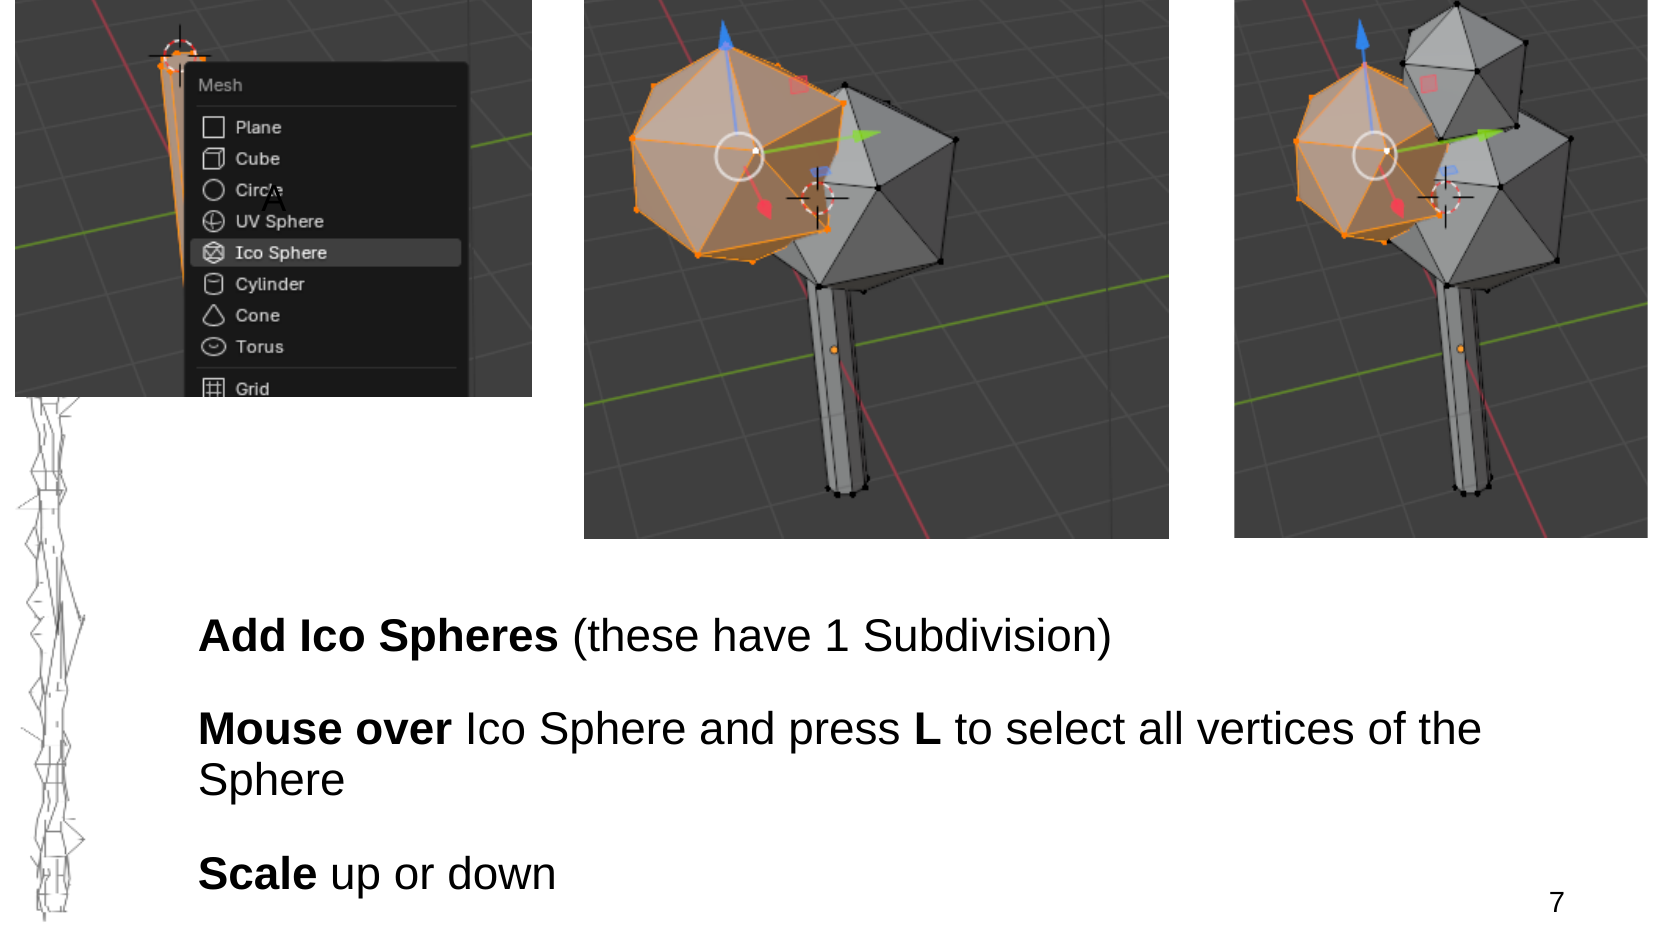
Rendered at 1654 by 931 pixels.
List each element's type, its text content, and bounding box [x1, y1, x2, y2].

picture [15, 0, 532, 397]
text_box Add Ico Spheres (these have 1 Subdivision) Mouse over Ico Sphere and press L to select all vertices of the Sphere Scale up or down [183, 602, 1542, 907]
picture [1234, 0, 1648, 538]
picture [584, 0, 1169, 539]
